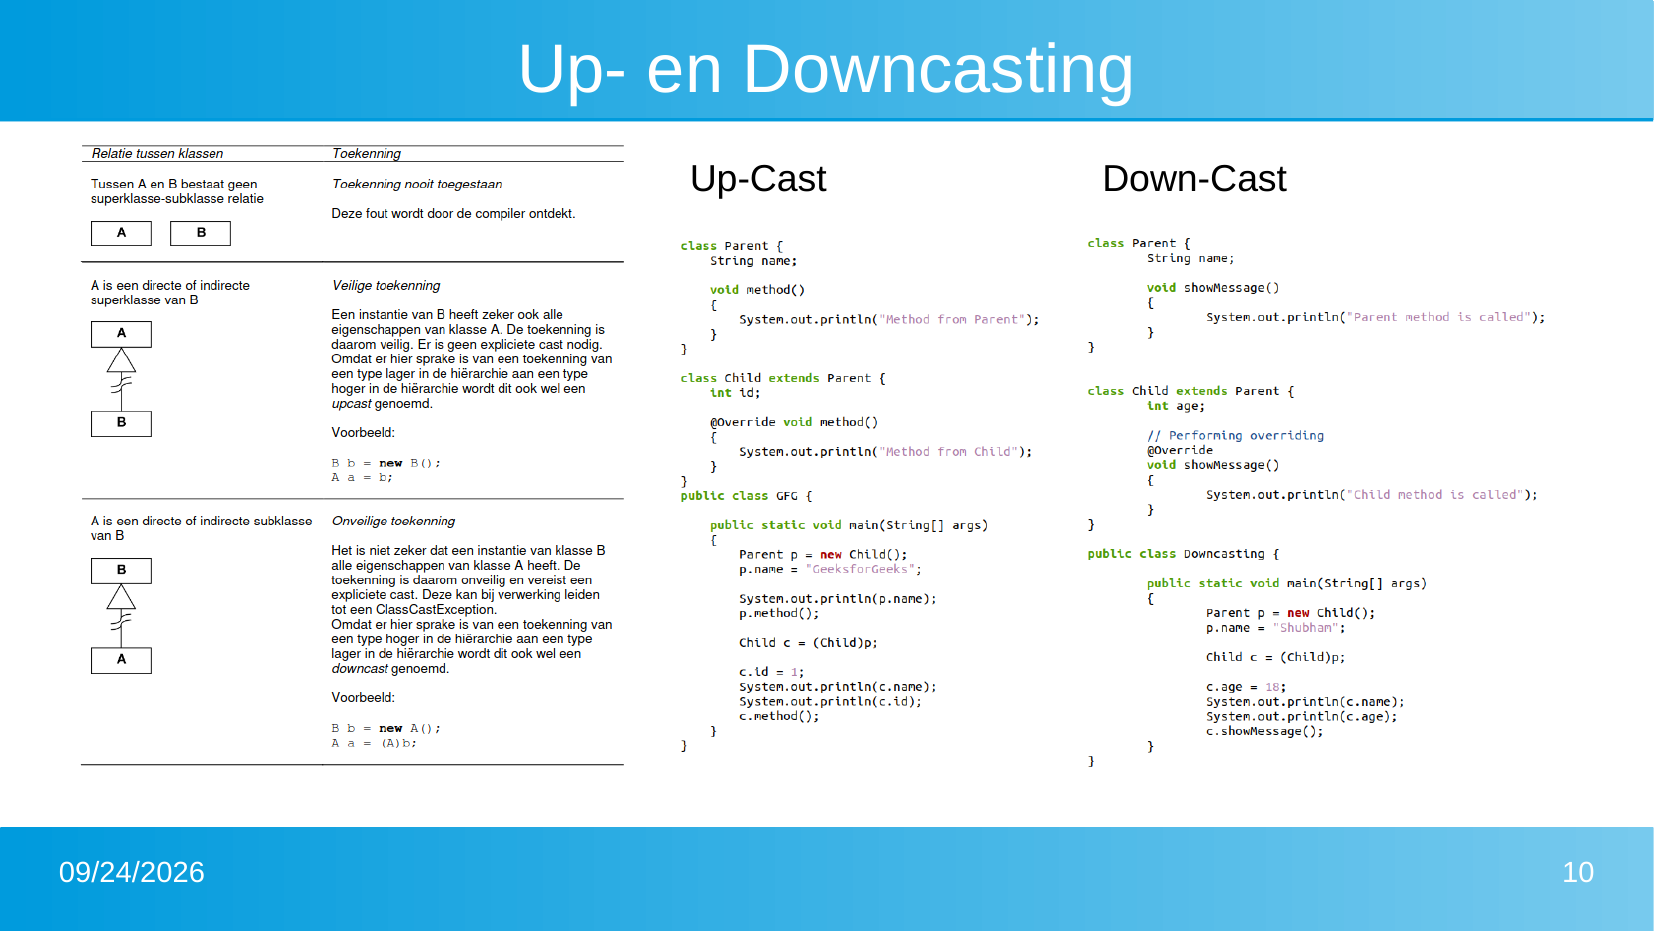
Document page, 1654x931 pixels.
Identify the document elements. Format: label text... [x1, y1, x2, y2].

text_box Down-Cast [1087, 150, 1463, 207]
text_box Up-Cast [675, 150, 1051, 207]
picture [1075, 224, 1567, 789]
title Up- en Downcasting [59, 29, 1595, 108]
picture [37, 132, 1070, 802]
